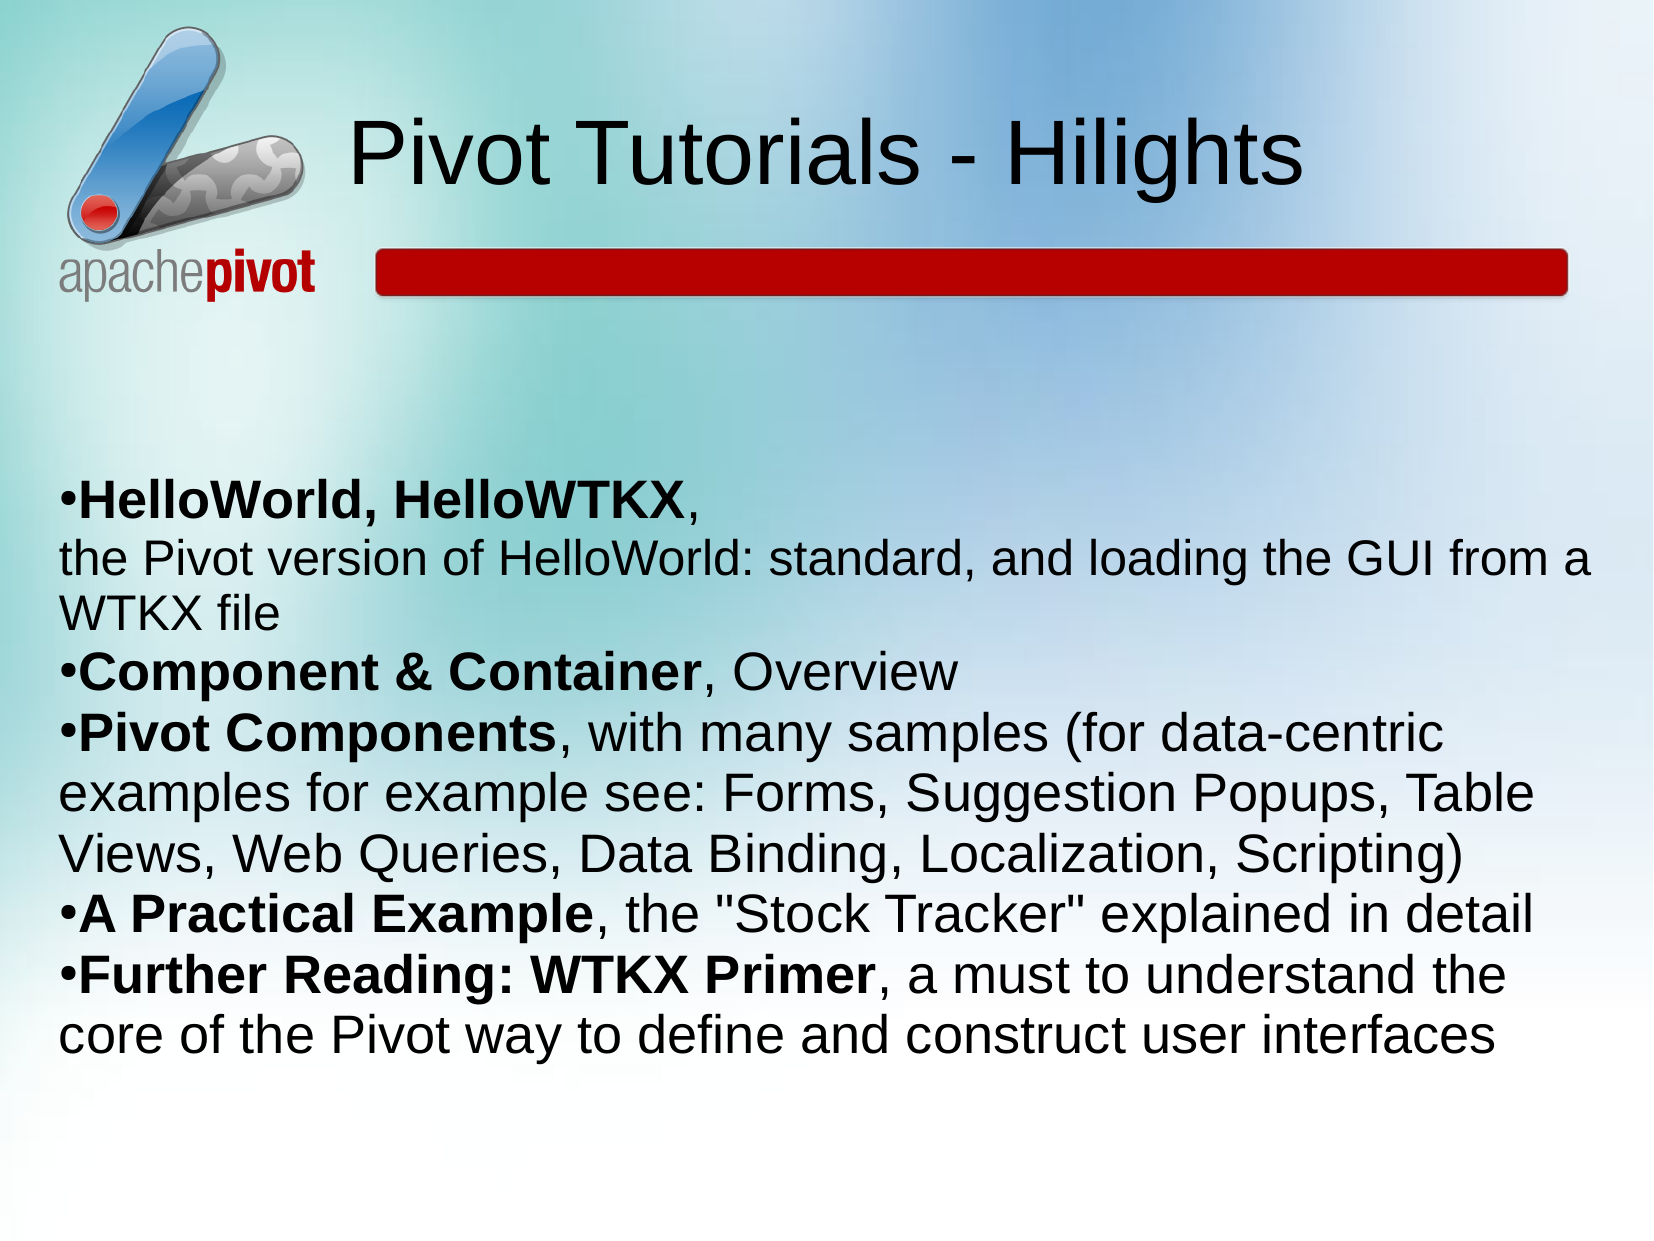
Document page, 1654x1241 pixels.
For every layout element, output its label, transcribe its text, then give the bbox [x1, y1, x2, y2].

title Pivot Tutorials - Hilights [315, 49, 1571, 257]
picture [0, 0, 1654, 1241]
subtitle HelloWorld, HelloWTKX, the Pivot version of HelloWorld: standard, and loading the GUI from a WTKX file Component & Container, Overview Pivot Components, with many samples (for data-centric examples for example see: Forms, Suggestion Popups, Table Views, Web Queries, Data Binding, Localization, Scripting) A Practical Example, the "Stock Tracker" explained in detail Further Reading: WTKX Primer, a must to understand the core of the Pivot way to define and construct user interfaces [59, 324, 1595, 1211]
